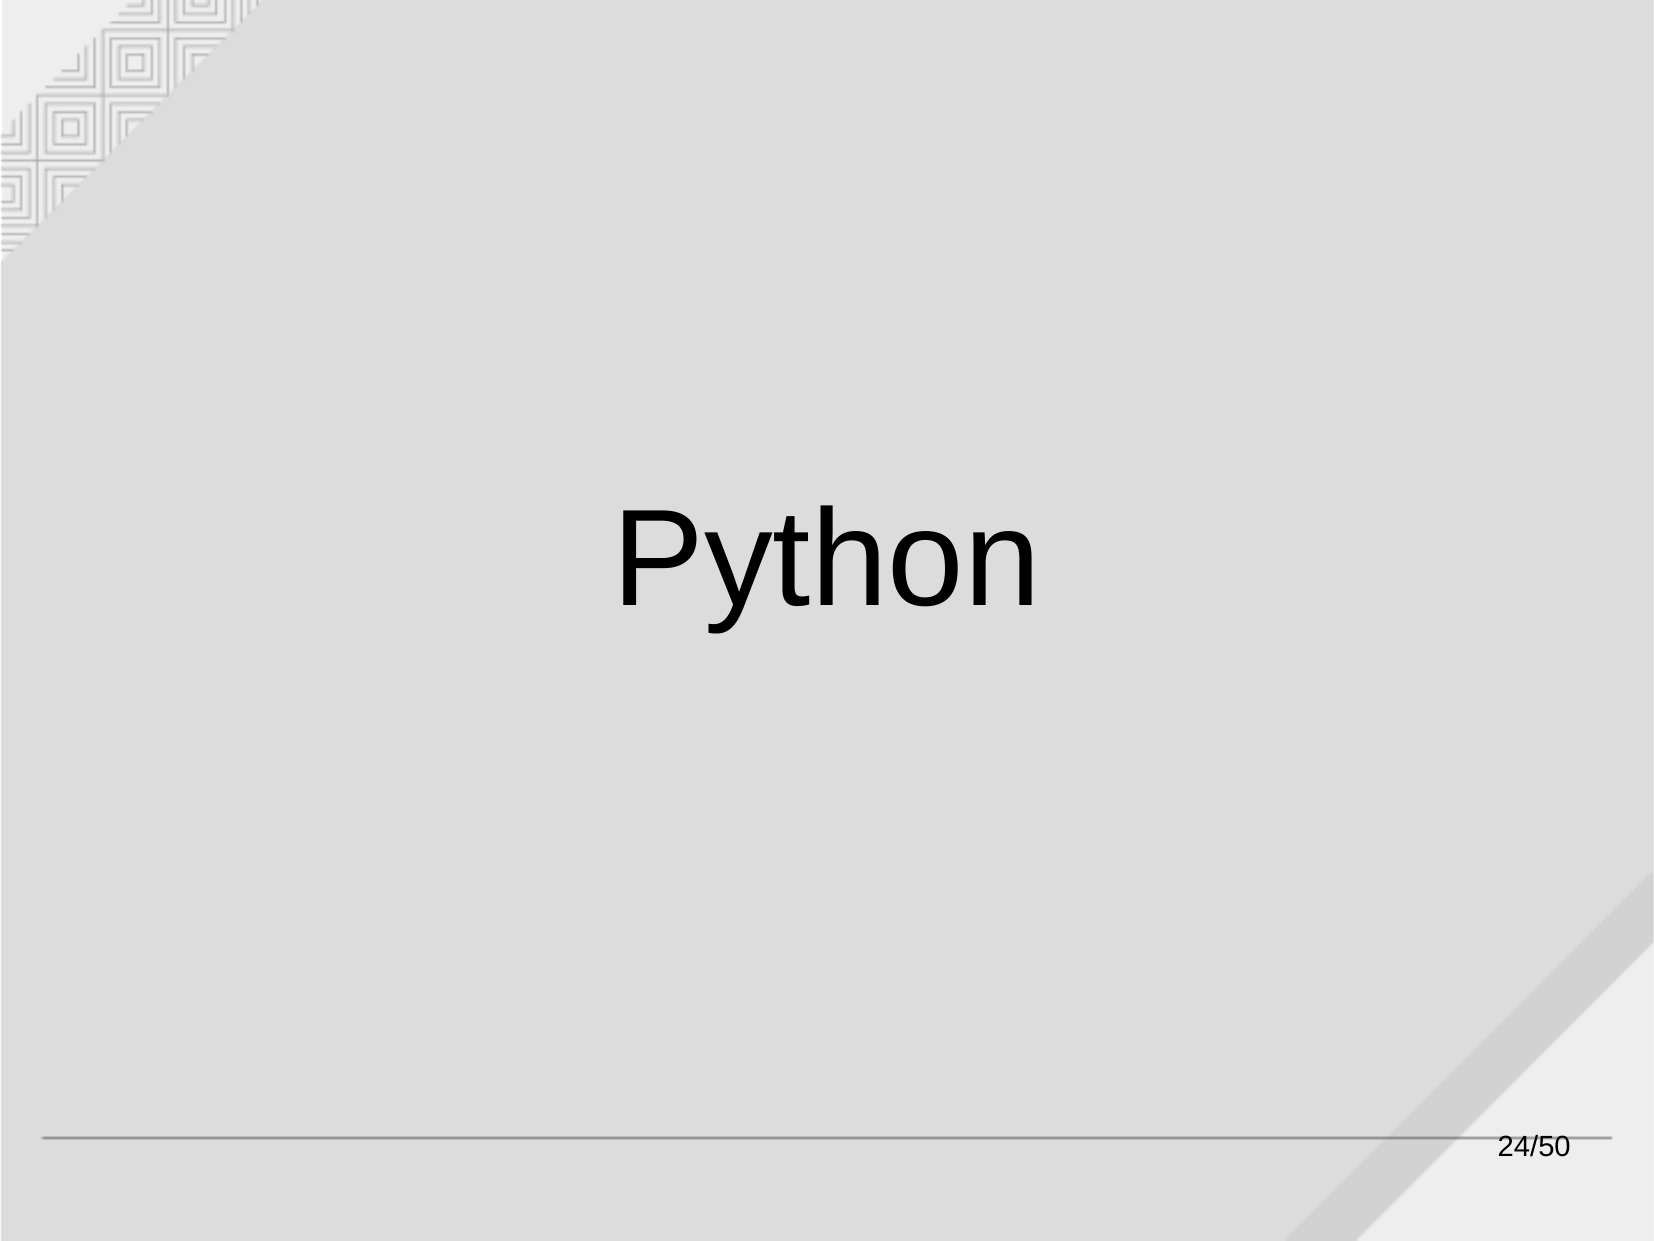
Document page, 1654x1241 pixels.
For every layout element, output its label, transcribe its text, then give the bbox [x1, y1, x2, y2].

picture [0, 0, 1654, 1241]
title Python [82, 480, 1571, 635]
